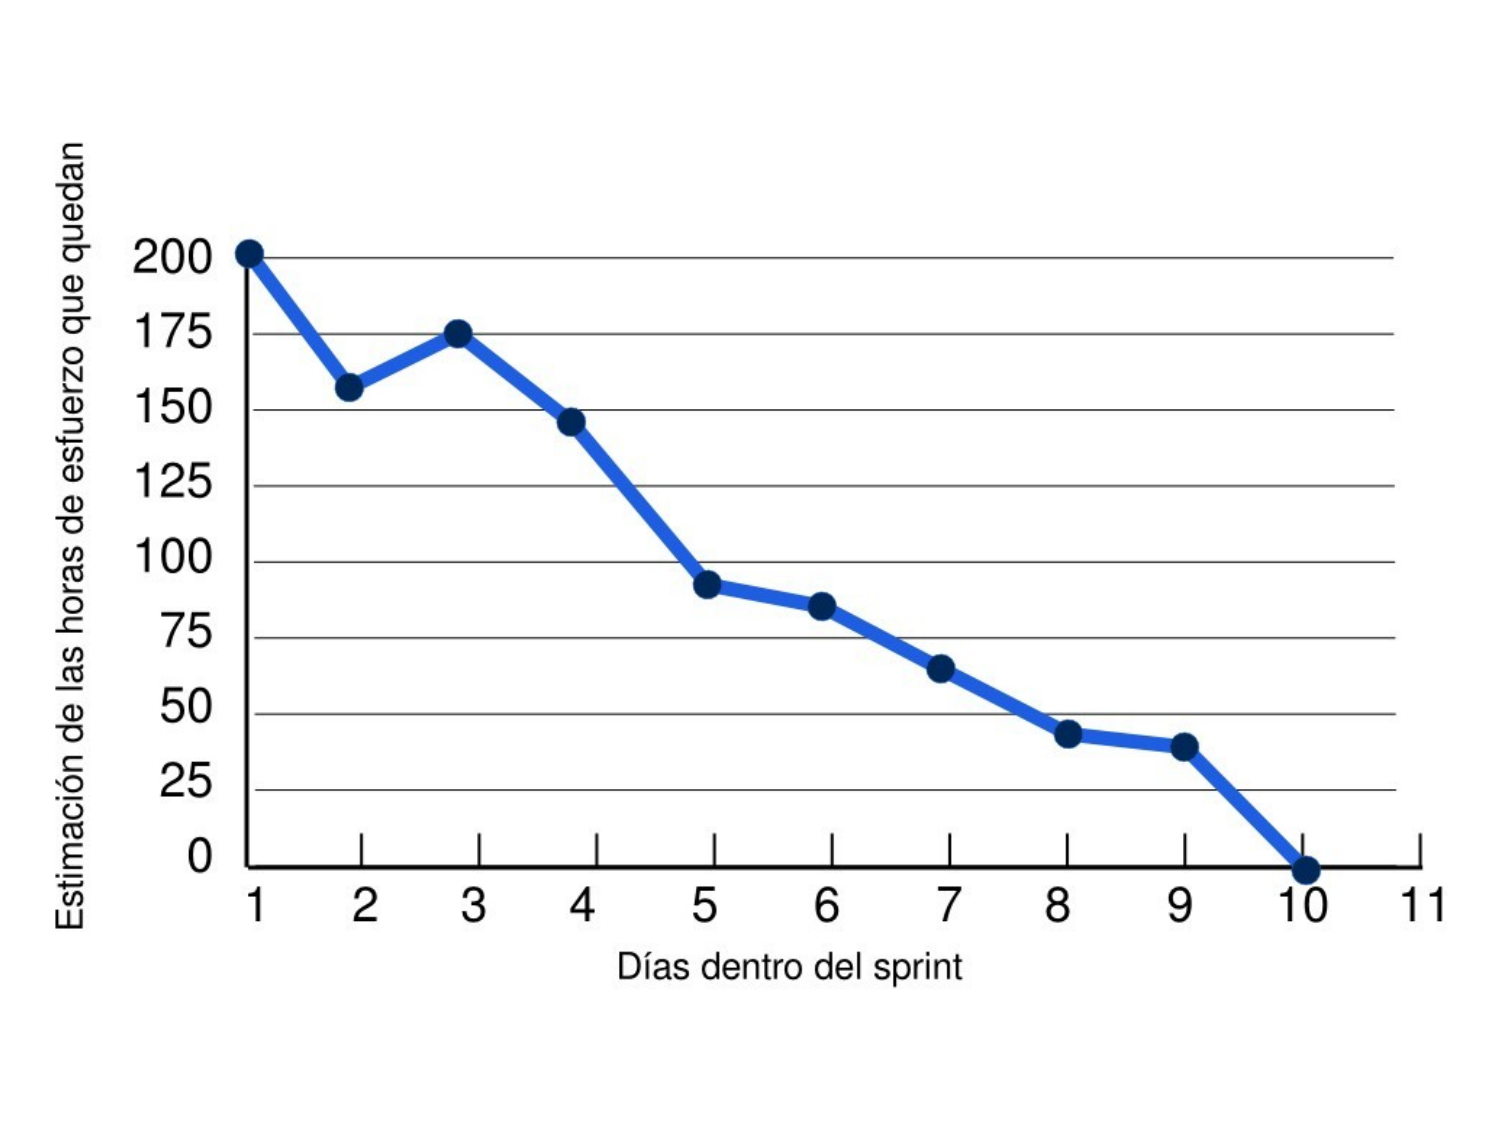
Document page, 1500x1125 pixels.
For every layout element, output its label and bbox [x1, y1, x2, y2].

picture [44, 131, 1456, 994]
